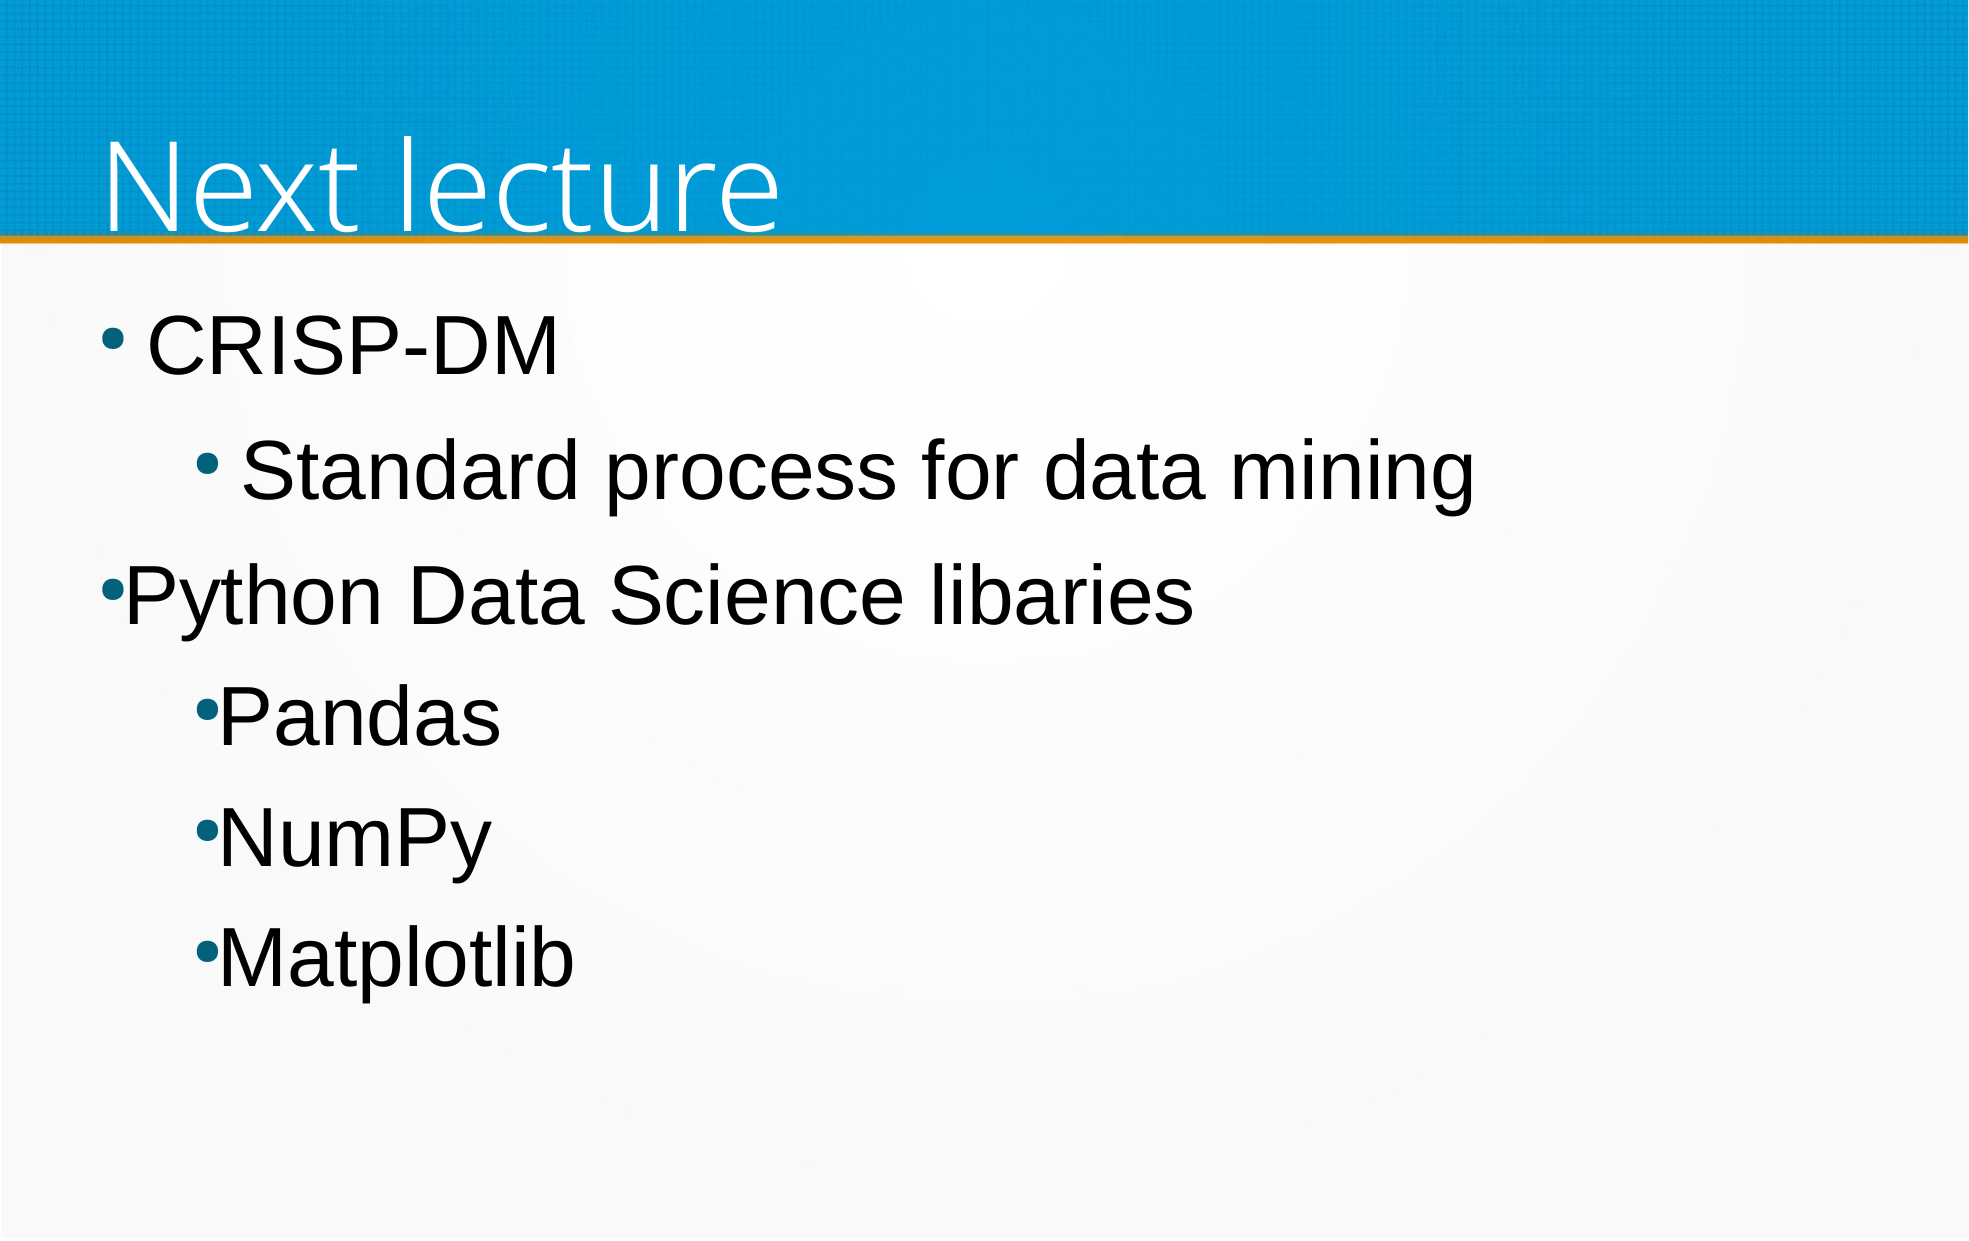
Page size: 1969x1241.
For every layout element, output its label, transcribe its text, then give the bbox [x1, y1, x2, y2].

title Next lecture [98, 49, 1870, 257]
picture [0, 233, 1969, 1241]
list CRISP-DM Standard process for data mining Python Data Science libaries Pandas NumPy Matplotlib [98, 290, 1870, 1010]
